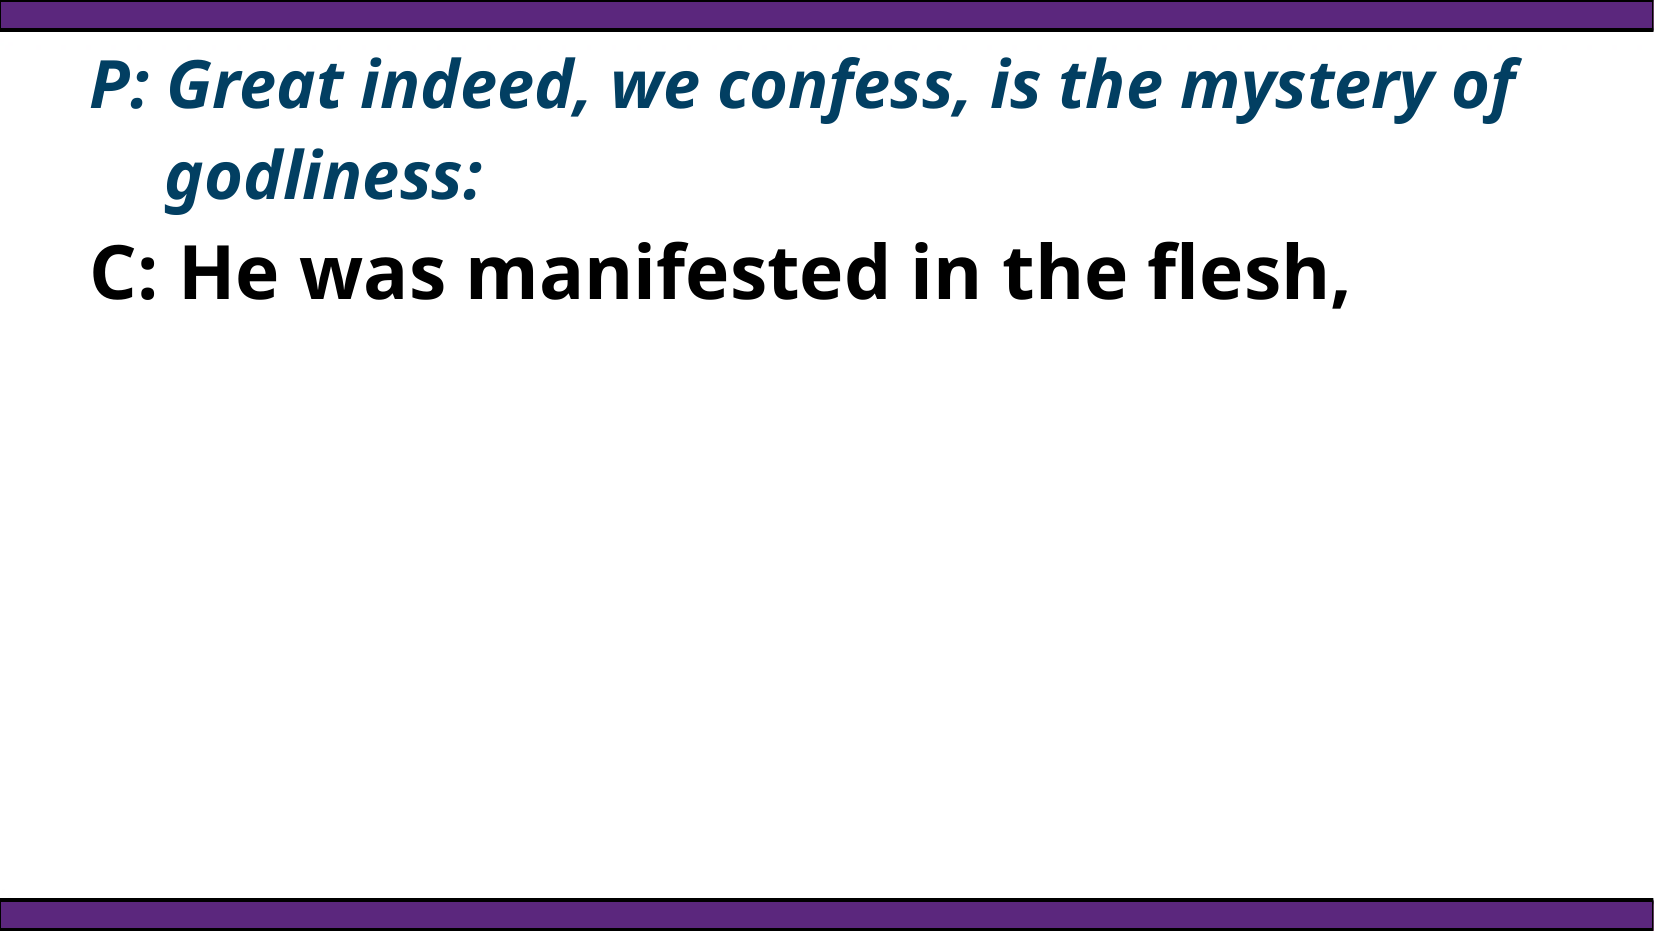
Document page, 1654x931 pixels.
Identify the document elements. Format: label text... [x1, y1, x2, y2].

text_box P: Great indeed, we confess, is the mystery of godliness: C: He was manifested in the flesh, [75, 30, 1591, 346]
text_box [0, 900, 1654, 931]
picture [0, 31, 1654, 900]
text_box [0, 0, 1654, 31]
